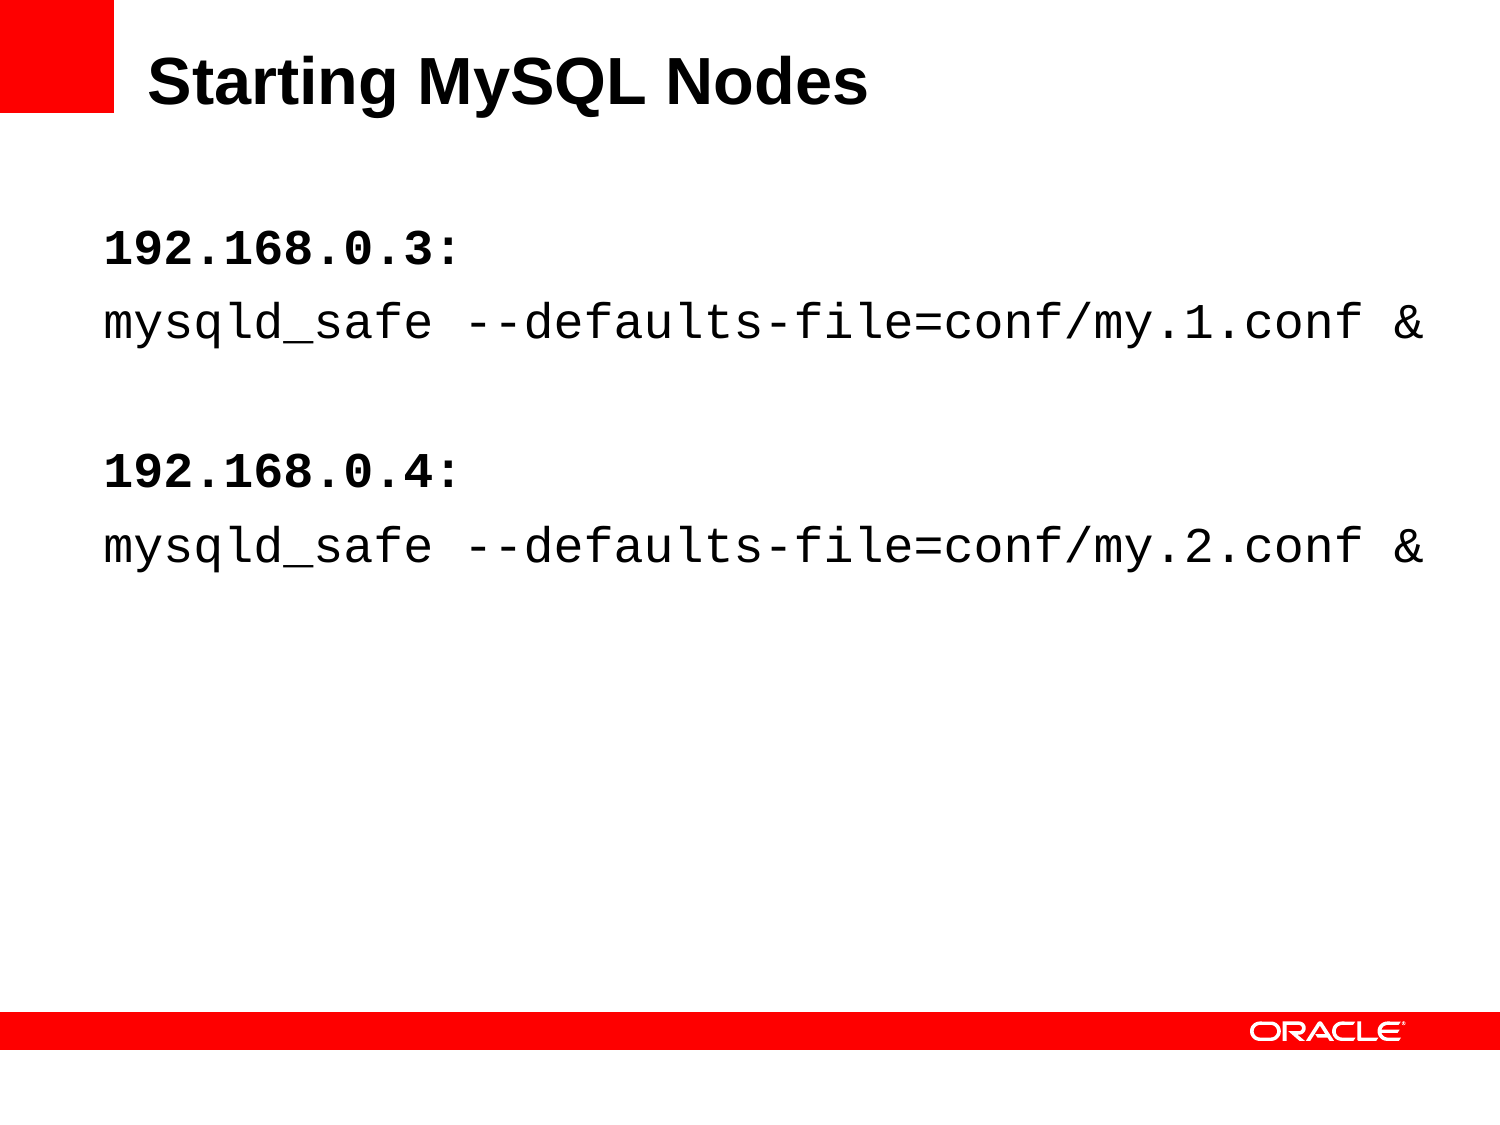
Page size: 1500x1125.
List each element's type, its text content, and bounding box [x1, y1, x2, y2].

text_box 192.168.0.3: mysqld_safe --defaults-file=conf/my.1.conf & 192.168.0.4: mysqld_safe --defaults-file=conf/my.2.conf & [88, 206, 1463, 676]
title Starting MySQL Nodes [147, 8, 1392, 119]
picture [0, 0, 114, 113]
picture [0, 1012, 1500, 1050]
